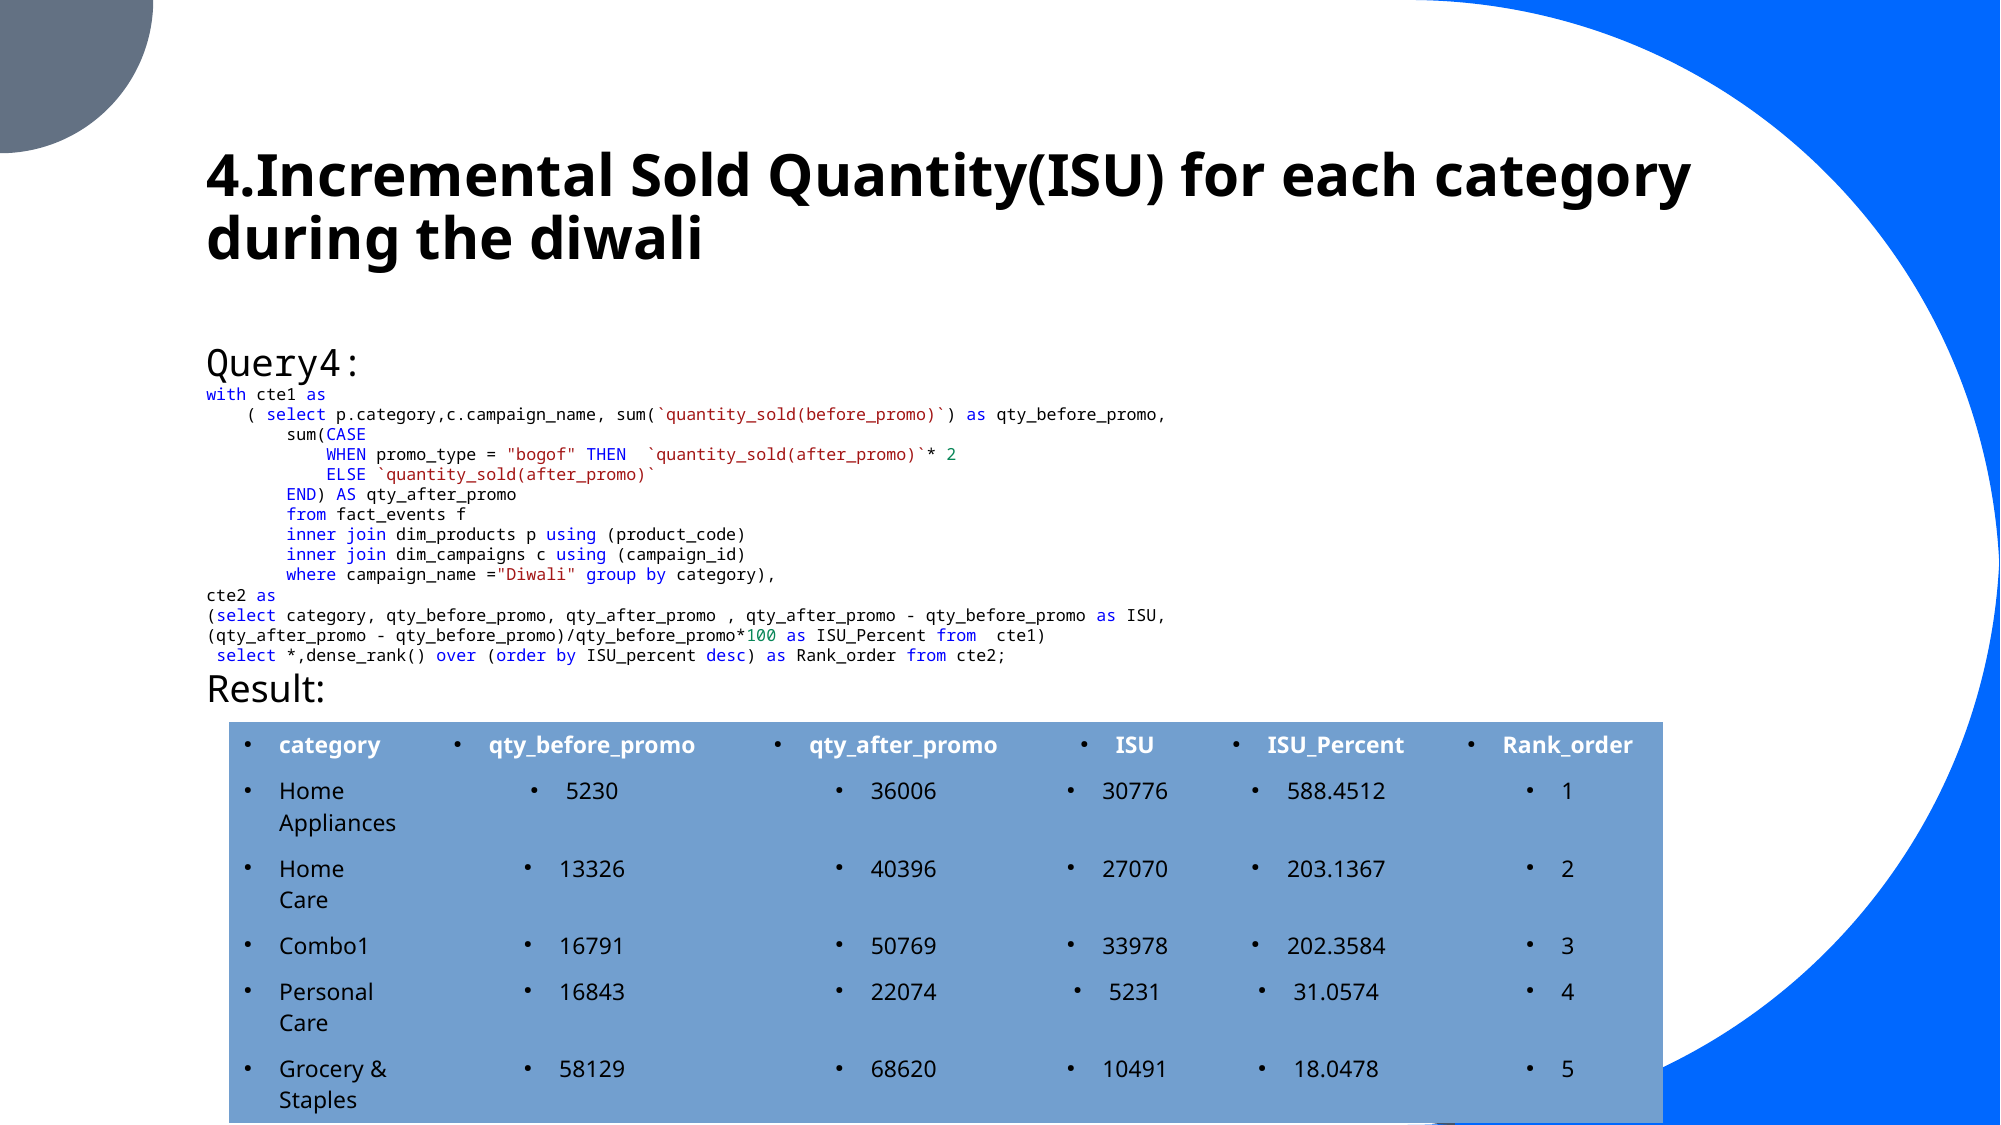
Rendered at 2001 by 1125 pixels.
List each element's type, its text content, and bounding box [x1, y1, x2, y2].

table_header qty_before_promo [413, 722, 736, 768]
table_cell 58129 [413, 1046, 736, 1123]
table_header qty_after_promo [736, 722, 1036, 768]
table_cell 203.1367 [1200, 845, 1438, 923]
table_header ISU [1036, 722, 1200, 768]
table_cell Combo1 [229, 923, 413, 969]
table_cell 1 [1438, 768, 1663, 845]
table_cell 5231 [1036, 969, 1200, 1046]
table_cell 18.0478 [1200, 1046, 1438, 1123]
title 4.Incremental Sold Quantity(ISU) for each category during the diwali [191, 62, 1796, 280]
table_cell 40396 [736, 845, 1036, 923]
table_cell Personal Care [229, 969, 413, 1046]
table_cell Home Care [229, 845, 413, 923]
table_cell 68620 [736, 1046, 1036, 1123]
table_cell Grocery & Staples [229, 1046, 413, 1123]
table_cell 36006 [736, 768, 1036, 845]
table_cell 30776 [1036, 768, 1200, 845]
table_cell 50769 [736, 923, 1036, 969]
table_cell 5230 [413, 768, 736, 845]
table_cell Home Appliances [229, 768, 413, 845]
table_header category [229, 722, 413, 768]
list Query4: with cte1 as ( select p.category,c.campaign_name, sum(`quantity_sold(before_promo)`) as qty_before_promo, sum(CASE WHEN promo_type = "bogof" THEN `quantity_sold(after_promo)`* 2 ELSE `quantity_sold(after_promo)` END) AS qty_after_promo from fact_events f inner join dim_products p using (product_code) inner join dim_campaigns c using (campaign_id) where campaign_name ="Diwali" group by category), cte2 as (select category, qty_before_promo, qty_after_promo , qty_after_promo - qty_before_promo as ISU, (qty_after_promo - qty_before_promo)/qty_before_promo*100 as ISU_Percent from cte1) select *,dense_rank() over (order by ISU_percent desc) as Rank_order from cte2; Result: [191, 330, 1796, 884]
table_cell 22074 [736, 969, 1036, 1046]
table_cell 16843 [413, 969, 736, 1046]
table_cell 16791 [413, 923, 736, 969]
table_cell 202.3584 [1200, 923, 1438, 969]
table_cell 2 [1438, 845, 1663, 923]
table_cell 588.4512 [1200, 768, 1438, 845]
table_cell 4 [1438, 969, 1663, 1046]
table_cell 13326 [413, 845, 736, 923]
table_cell 3 [1438, 923, 1663, 969]
table_header ISU_Percent [1200, 722, 1438, 768]
table_cell 5 [1438, 1046, 1663, 1123]
table_cell 10491 [1036, 1046, 1200, 1123]
table_header Rank_order [1438, 722, 1663, 768]
table_cell 31.0574 [1200, 969, 1438, 1046]
table_cell 33978 [1036, 923, 1200, 969]
table_cell 27070 [1036, 845, 1200, 923]
